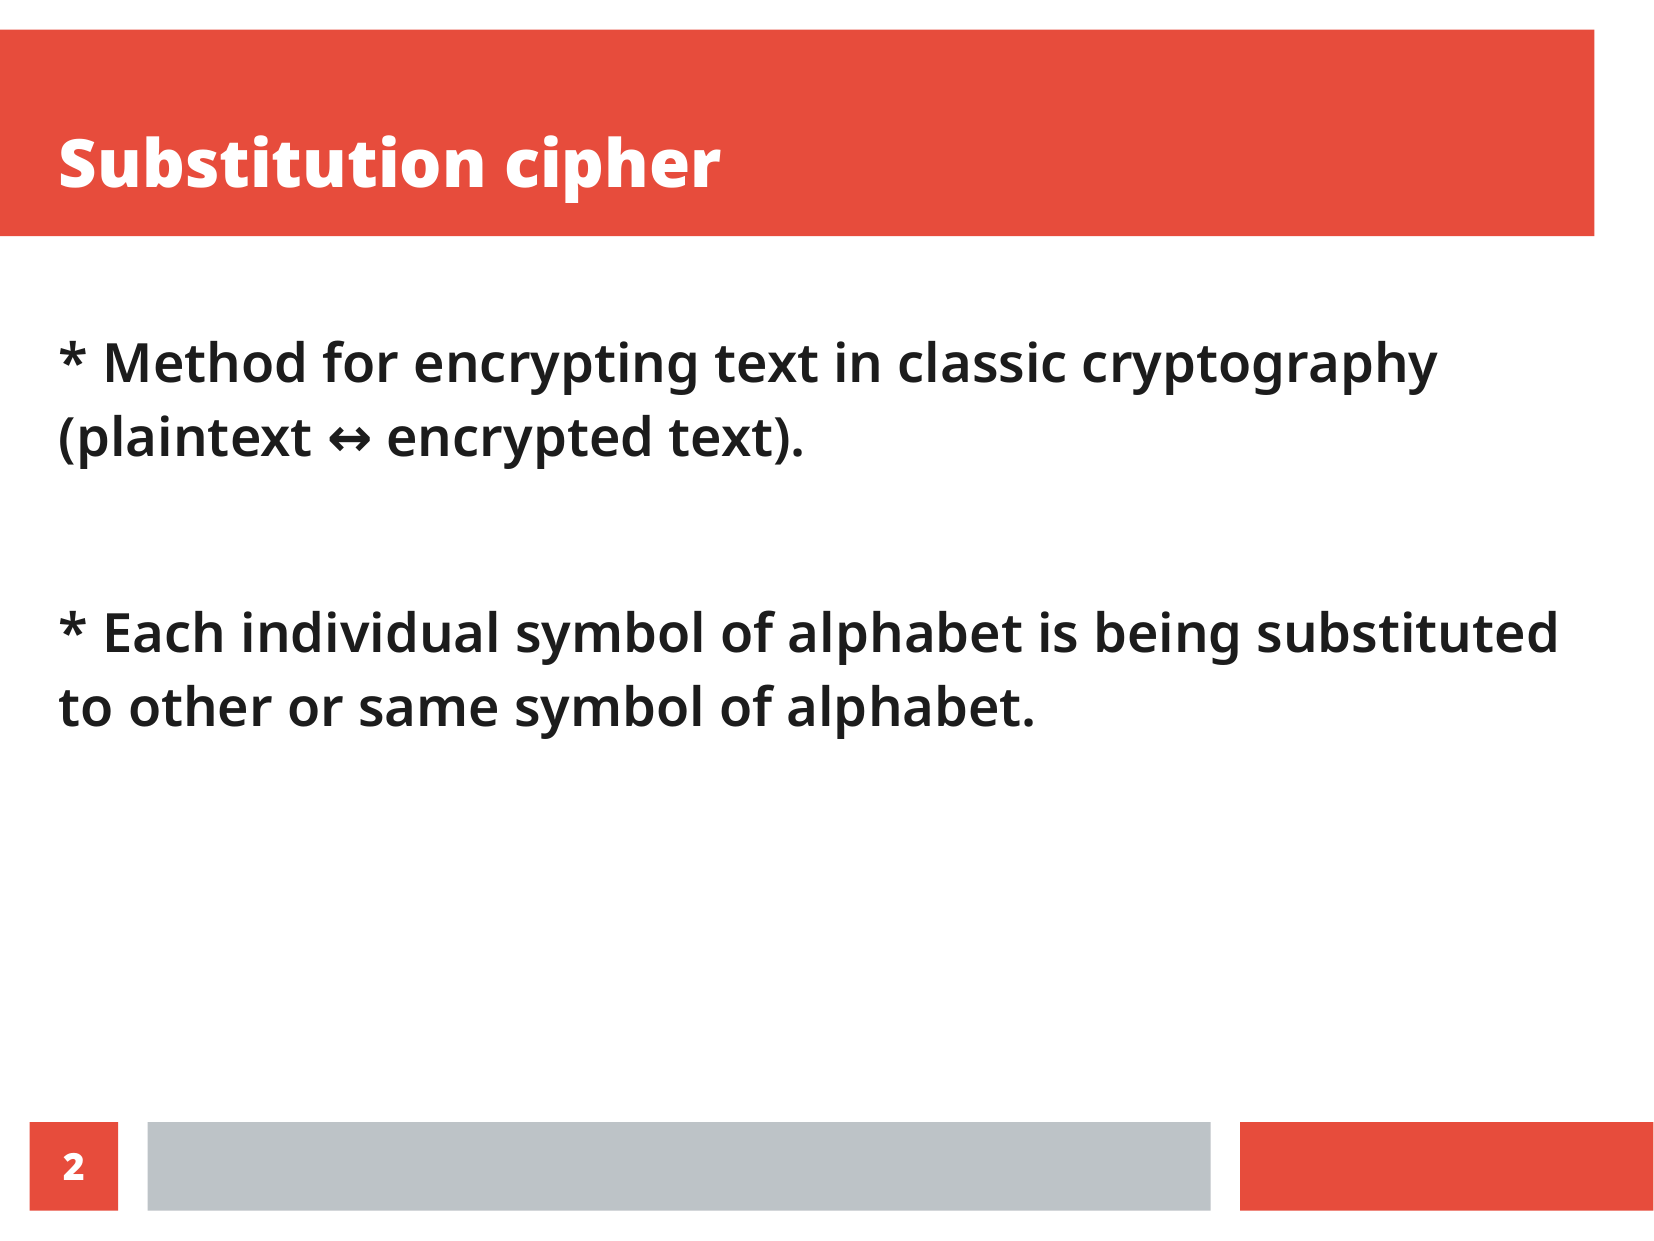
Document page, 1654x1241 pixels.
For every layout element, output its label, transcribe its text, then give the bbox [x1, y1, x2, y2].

list * Method for encrypting text in classic cryptography (plaintext ↔ encrypted text). * Each individual symbol of alphabet is being substituted to other or same symbol of alphabet. [59, 324, 1565, 1093]
title Substitution cipher [59, 59, 1595, 207]
